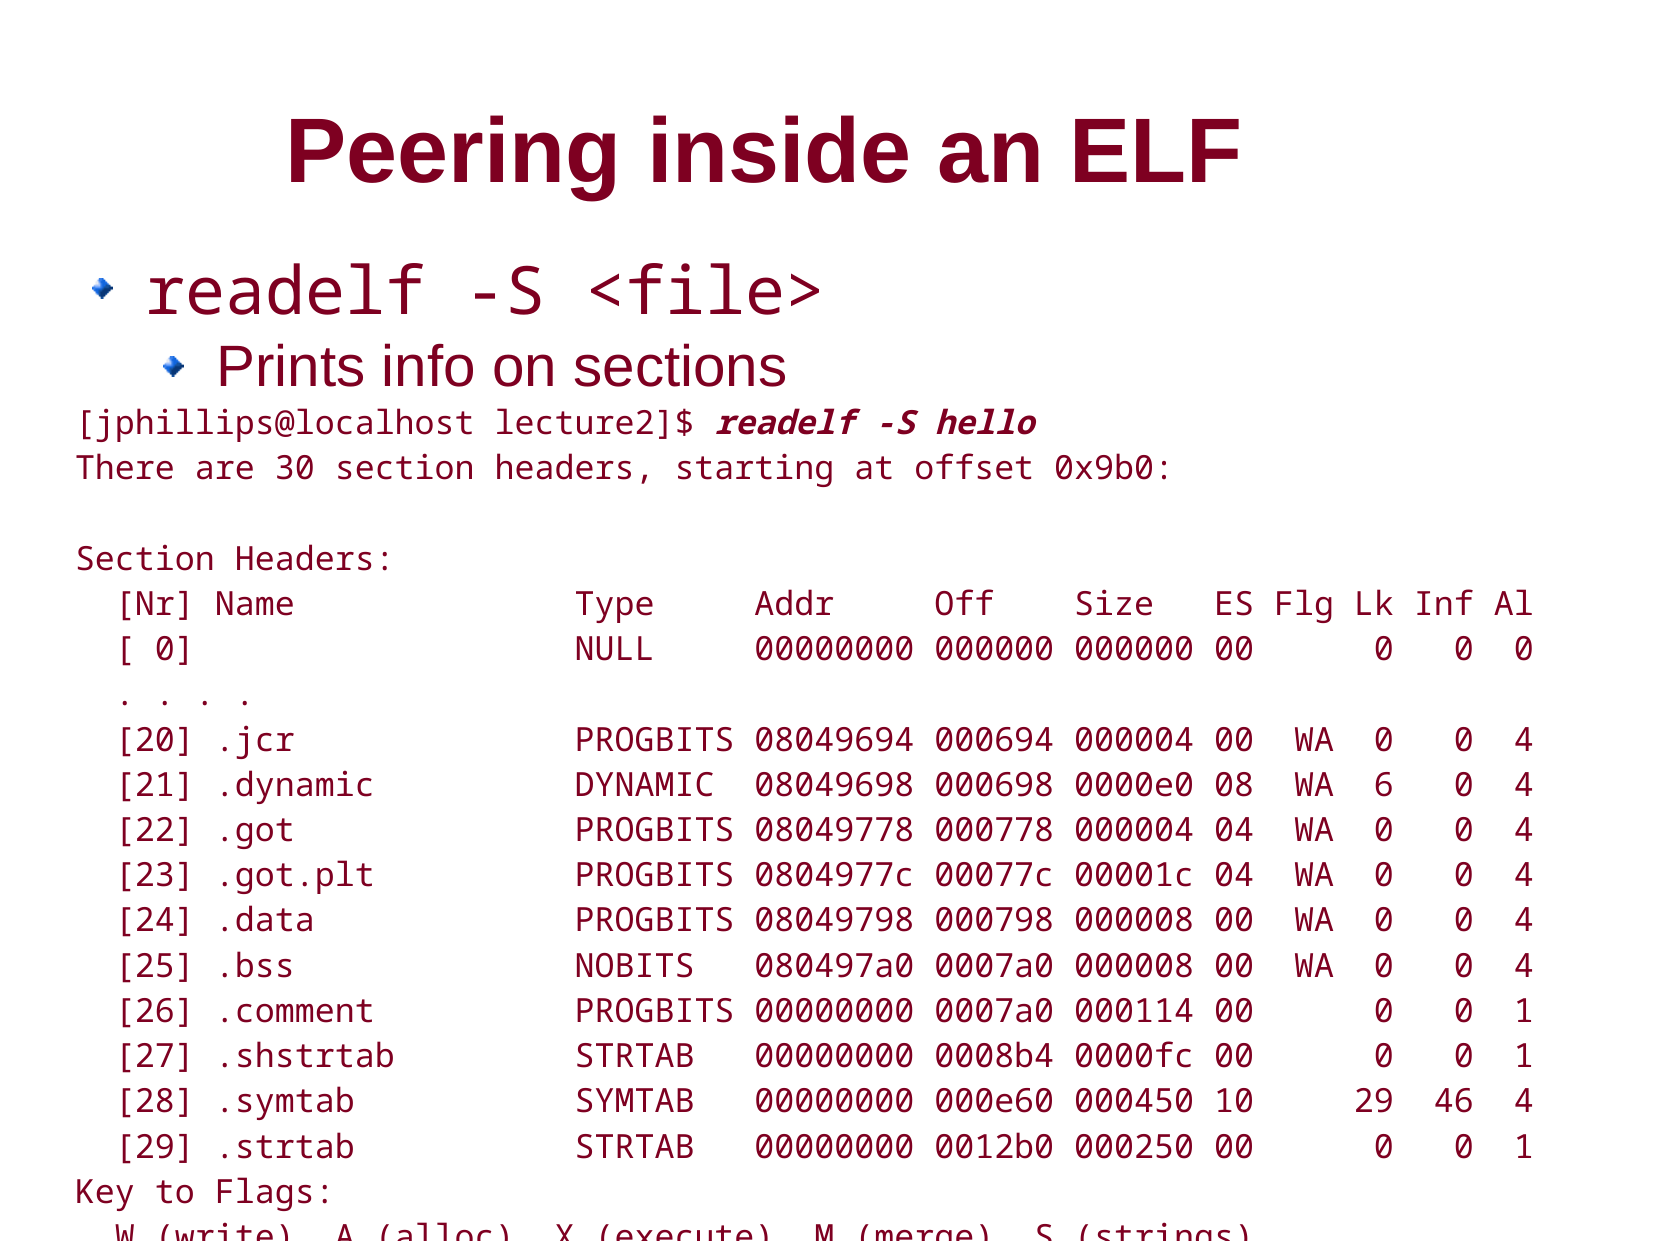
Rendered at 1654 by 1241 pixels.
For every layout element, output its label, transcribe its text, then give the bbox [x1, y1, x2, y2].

picture [459, 1232, 469, 1241]
picture [899, 1232, 909, 1237]
picture [818, 1228, 822, 1241]
list readelf -S <file> Prints info on sections [jphillips@localhost lecture2]$ readelf -S hello There are 30 section headers, starting at offset 0x9b0: Section Headers: [Nr] Name Type Addr Off Size ES Flg Lk Inf Al [ 0] NULL 00000000 000000 000000 00 0 0 0 . . . . [20] .jcr PROGBITS 08049694 000694 000004 00 WA 0 0 4 [21] .dynamic DYNAMIC 08049698 000698 0000e0 08 WA 6 0 4 [22] .got PROGBITS 08049778 000778 000004 04 WA 0 0 4 [23] .got.plt PROGBITS 0804977c 00077c 00001c 04 WA 0 0 4 [24] .data PROGBITS 08049798 000798 000008 00 WA 0 0 4 [25] .bss NOBITS 080497a0 0007a0 000008 00 WA 0 0 4 [26] .comment PROGBITS 00000000 0007a0 000114 00 0 0 1 [27] .shstrtab STRTAB 00000000 0008b4 0000fc 00 0 0 1 [28] .symtab SYMTAB 00000000 000e60 000450 10 29 46 4 [29] .strtab STRTAB 00000000 0012b0 000250 00 0 0 1 Key to Flags: W (write), A (alloc), X (execute), M (merge), S (strings) I (info), L (link order), G (group), x (unknown) O (extra OS processing required) o (OS specific), p (processor specific) [75, 243, 1613, 1156]
picture [1180, 1232, 1188, 1241]
picture [659, 1232, 669, 1237]
picture [341, 1229, 347, 1238]
picture [959, 1232, 969, 1237]
picture [739, 1232, 749, 1237]
picture [0, 0, 1654, 1241]
picture [878, 1233, 883, 1241]
picture [259, 1232, 269, 1237]
title Peering inside an ELF [118, 94, 1412, 207]
picture [826, 1228, 830, 1241]
picture [1199, 1232, 1209, 1241]
picture [885, 1233, 890, 1241]
picture [619, 1232, 629, 1237]
picture [939, 1232, 949, 1241]
